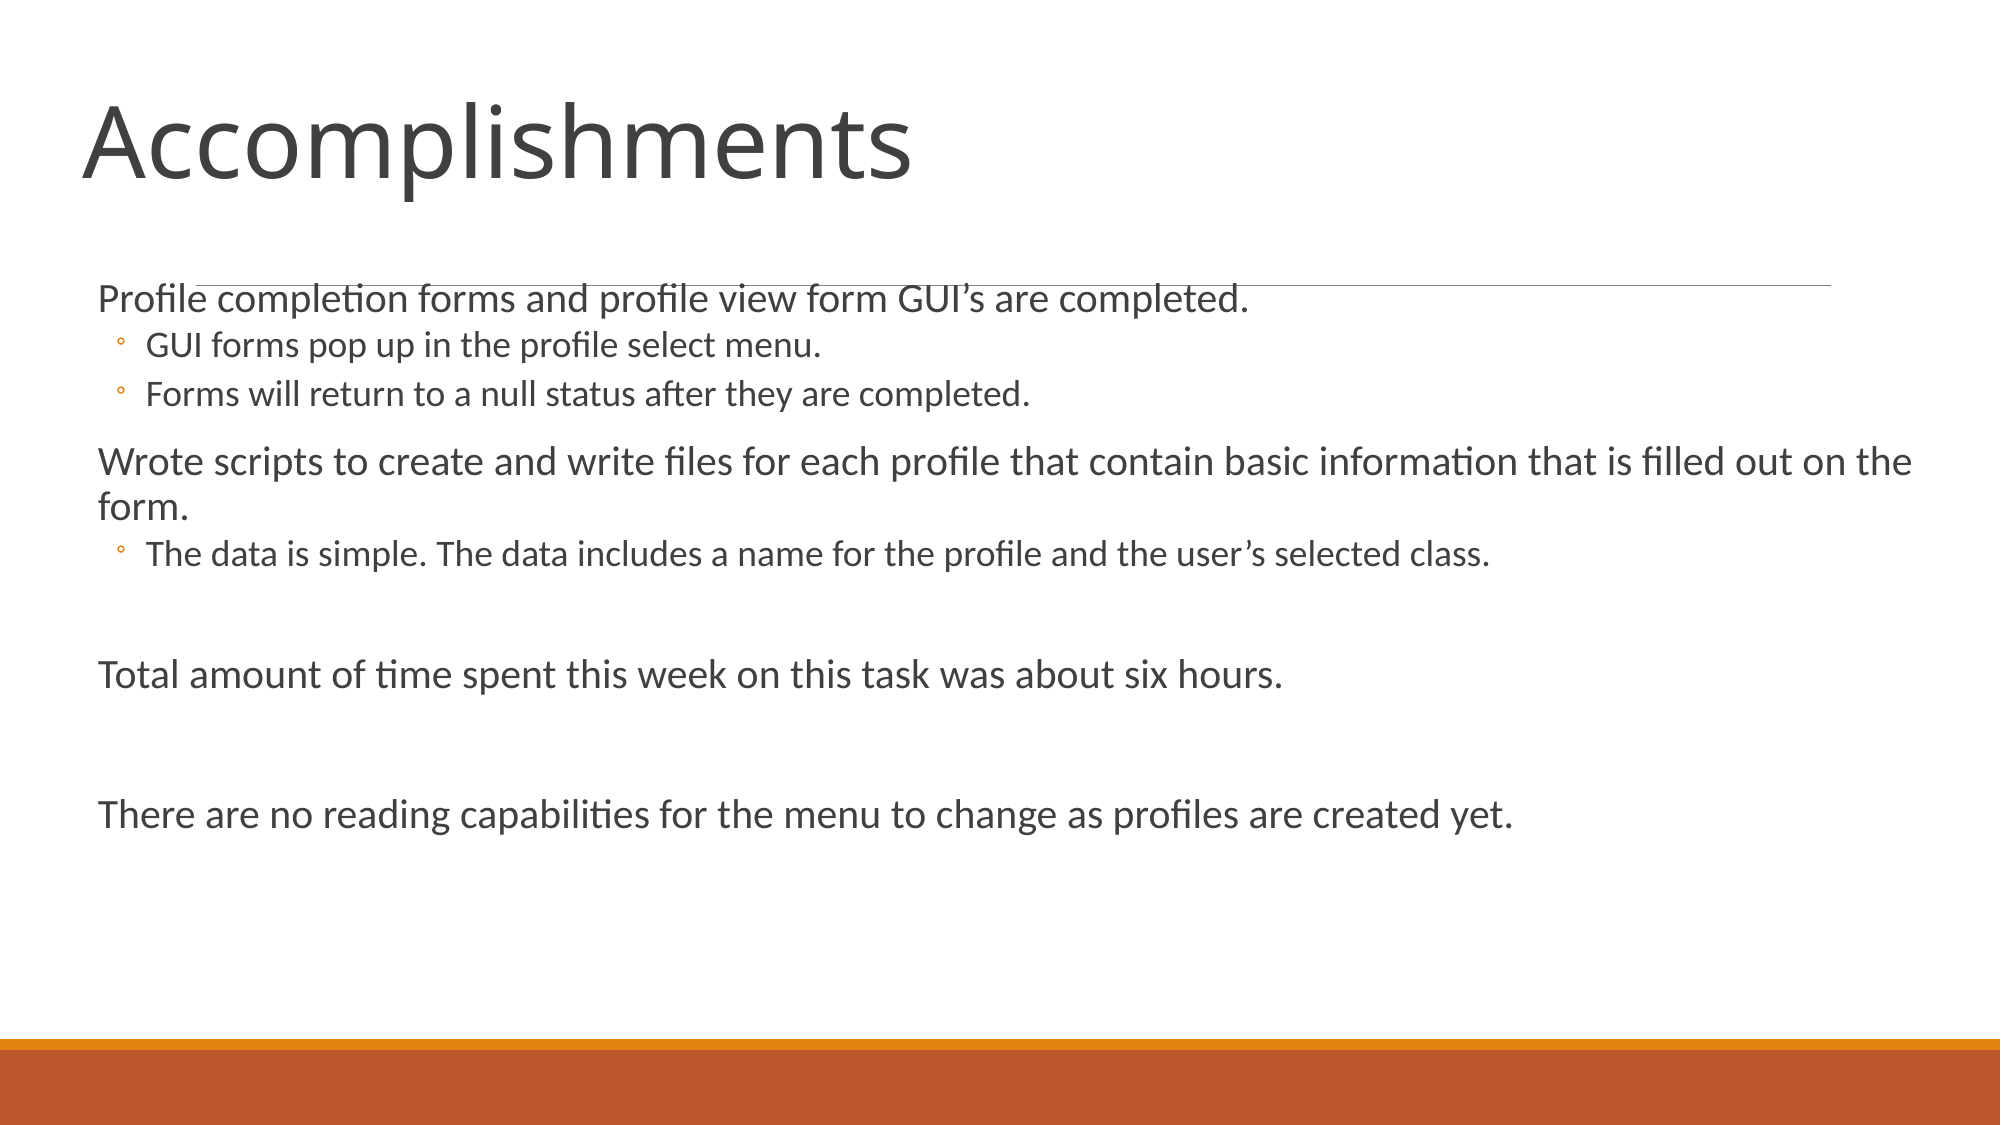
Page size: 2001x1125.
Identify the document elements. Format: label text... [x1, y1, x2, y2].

title Accomplishments [68, 89, 1932, 223]
list Profile completion forms and profile view form GUI’s are completed. GUI forms pop up in the profile select menu. Forms will return to a null status after they are completed. Wrote scripts to create and write files for each profile that contain basic information that is filled out on the form. The data is simple. The data includes a name for the profile and the user’s selected class. Total amount of time spent this week on this task was about six hours. There are no reading capabilities for the menu to change as profiles are created yet. [68, 268, 1932, 1000]
